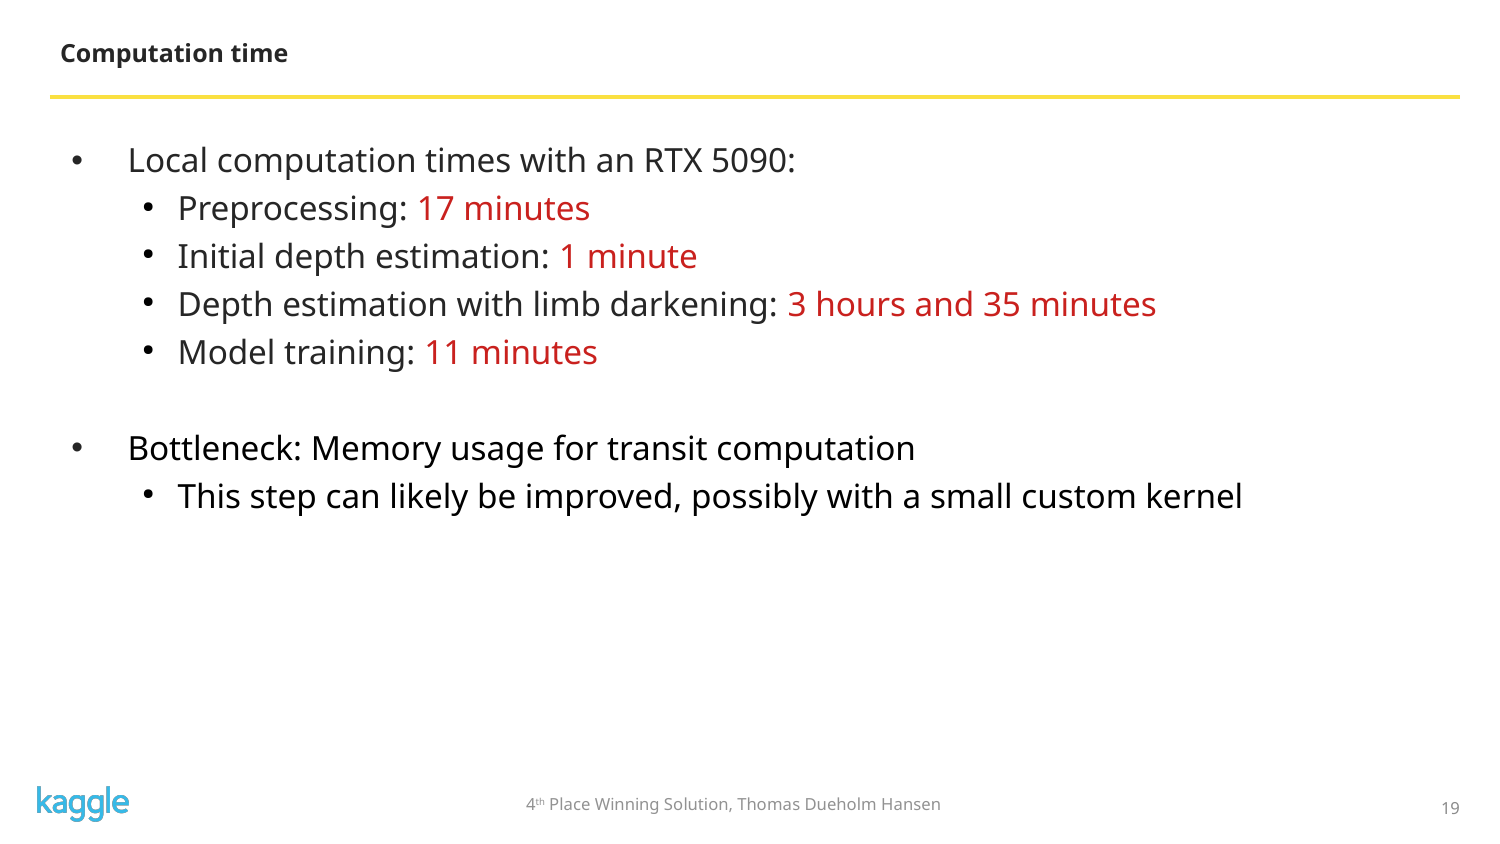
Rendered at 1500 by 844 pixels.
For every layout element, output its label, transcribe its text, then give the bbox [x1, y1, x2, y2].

text_box Computation time [45, 30, 888, 116]
picture [37, 786, 129, 822]
slide_number <number> [1137, 786, 1475, 832]
text_box Local computation times with an RTX 5090: Preprocessing: 17 minutes Initial depth estimation: 1 minute Depth estimation with limb darkening: 3 hours and 35 minutes Model training: 11 minutes Bottleneck: Memory usage for transit computation This step can likely be improved, possibly with a small custom kernel [56, 124, 1388, 523]
